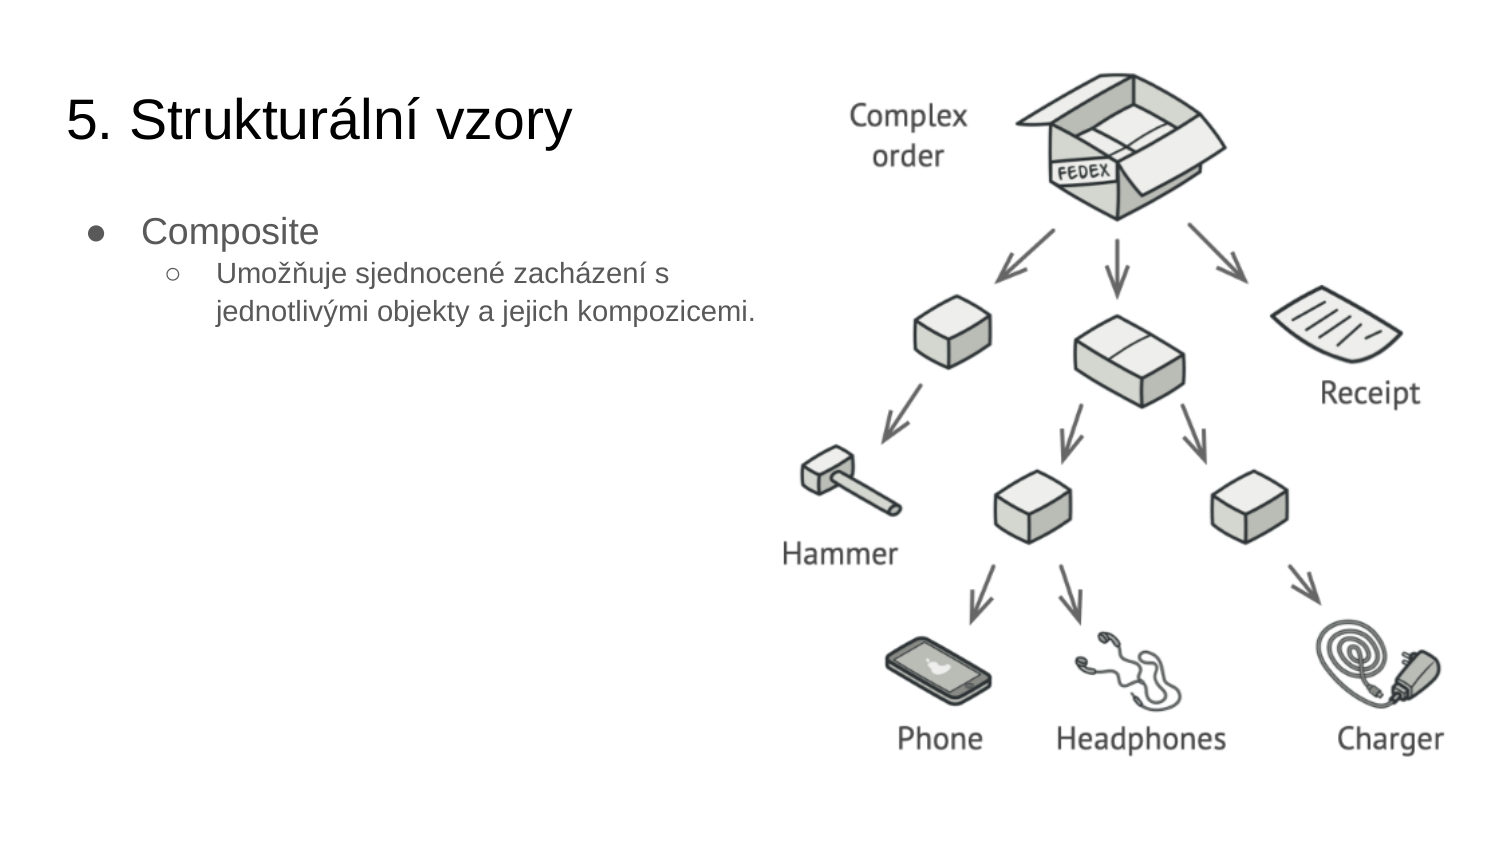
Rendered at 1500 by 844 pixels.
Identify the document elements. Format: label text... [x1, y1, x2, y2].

picture [780, 52, 1463, 777]
list Composite Umožňuje sjednocené zacházení s jednotlivými objekty a jejich kompozicemi. [51, 189, 780, 750]
title 5. Strukturální vzory [51, 72, 780, 167]
